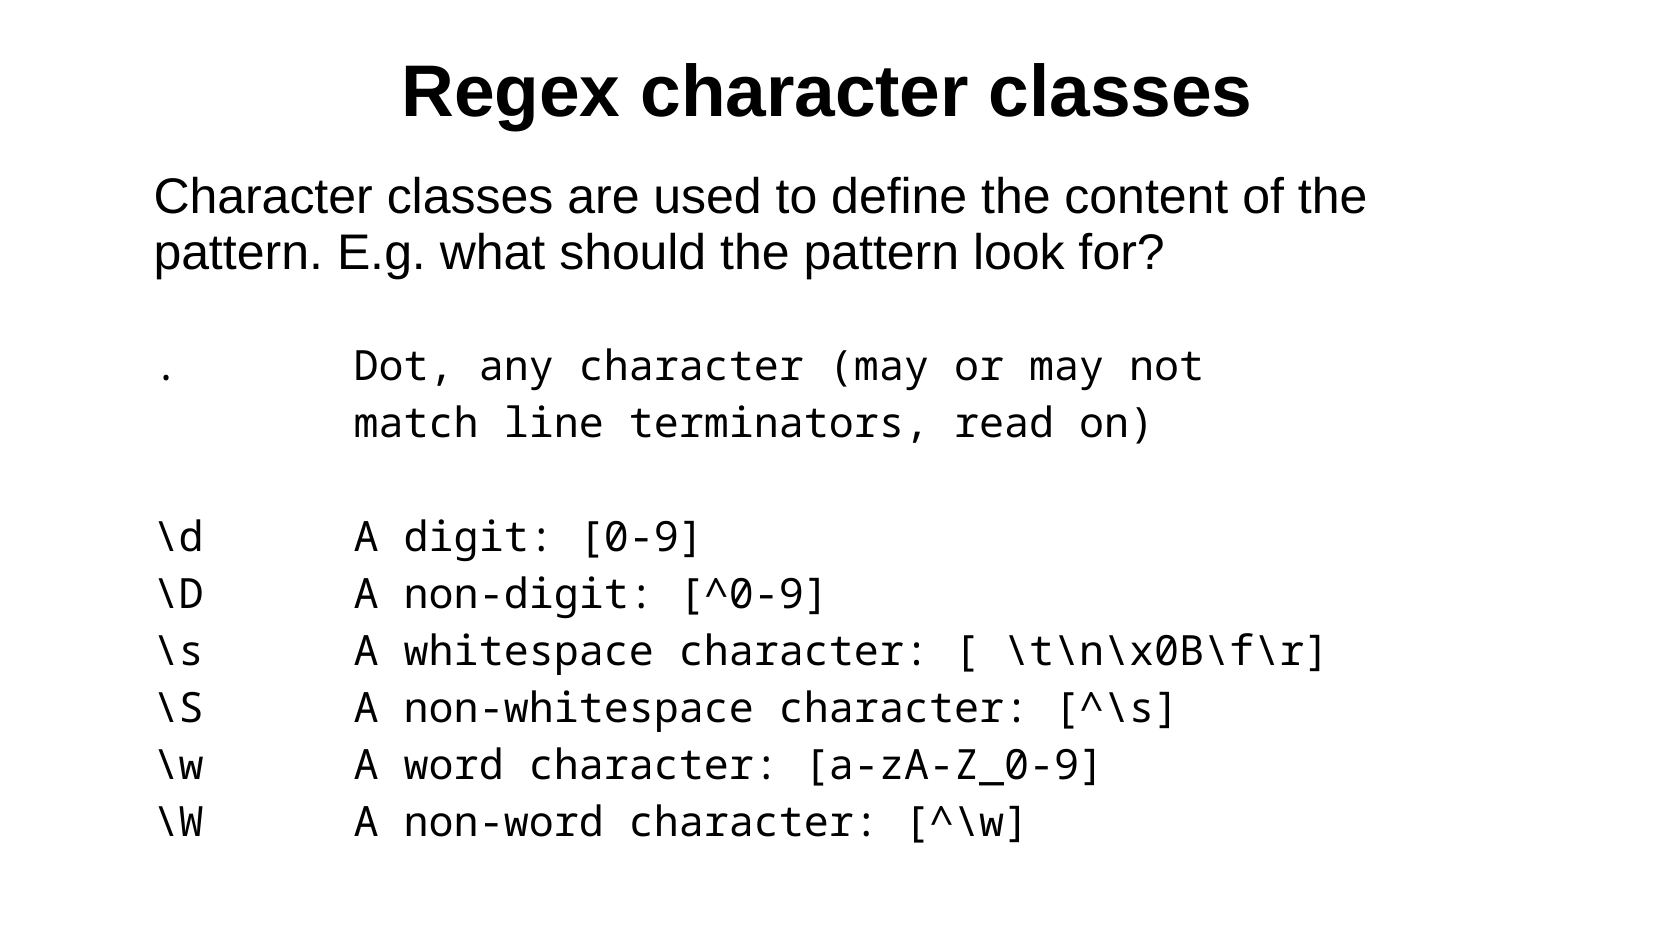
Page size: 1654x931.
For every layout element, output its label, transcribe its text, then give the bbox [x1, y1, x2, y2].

title Regex character classes [82, 37, 1571, 147]
list Character classes are used to define the content of the pattern. E.g. what should the pattern look for? . Dot, any character (may or may not match line terminators, read on) \d A digit: [0-9] \D A non-digit: [^0-9] \s A whitespace character: [ \t\n\x0B\f\r] \S A non-whitespace character: [^\s] \w A word character: [a-zA-Z_0-9] \W A non-word character: [^\w] [82, 168, 1538, 889]
